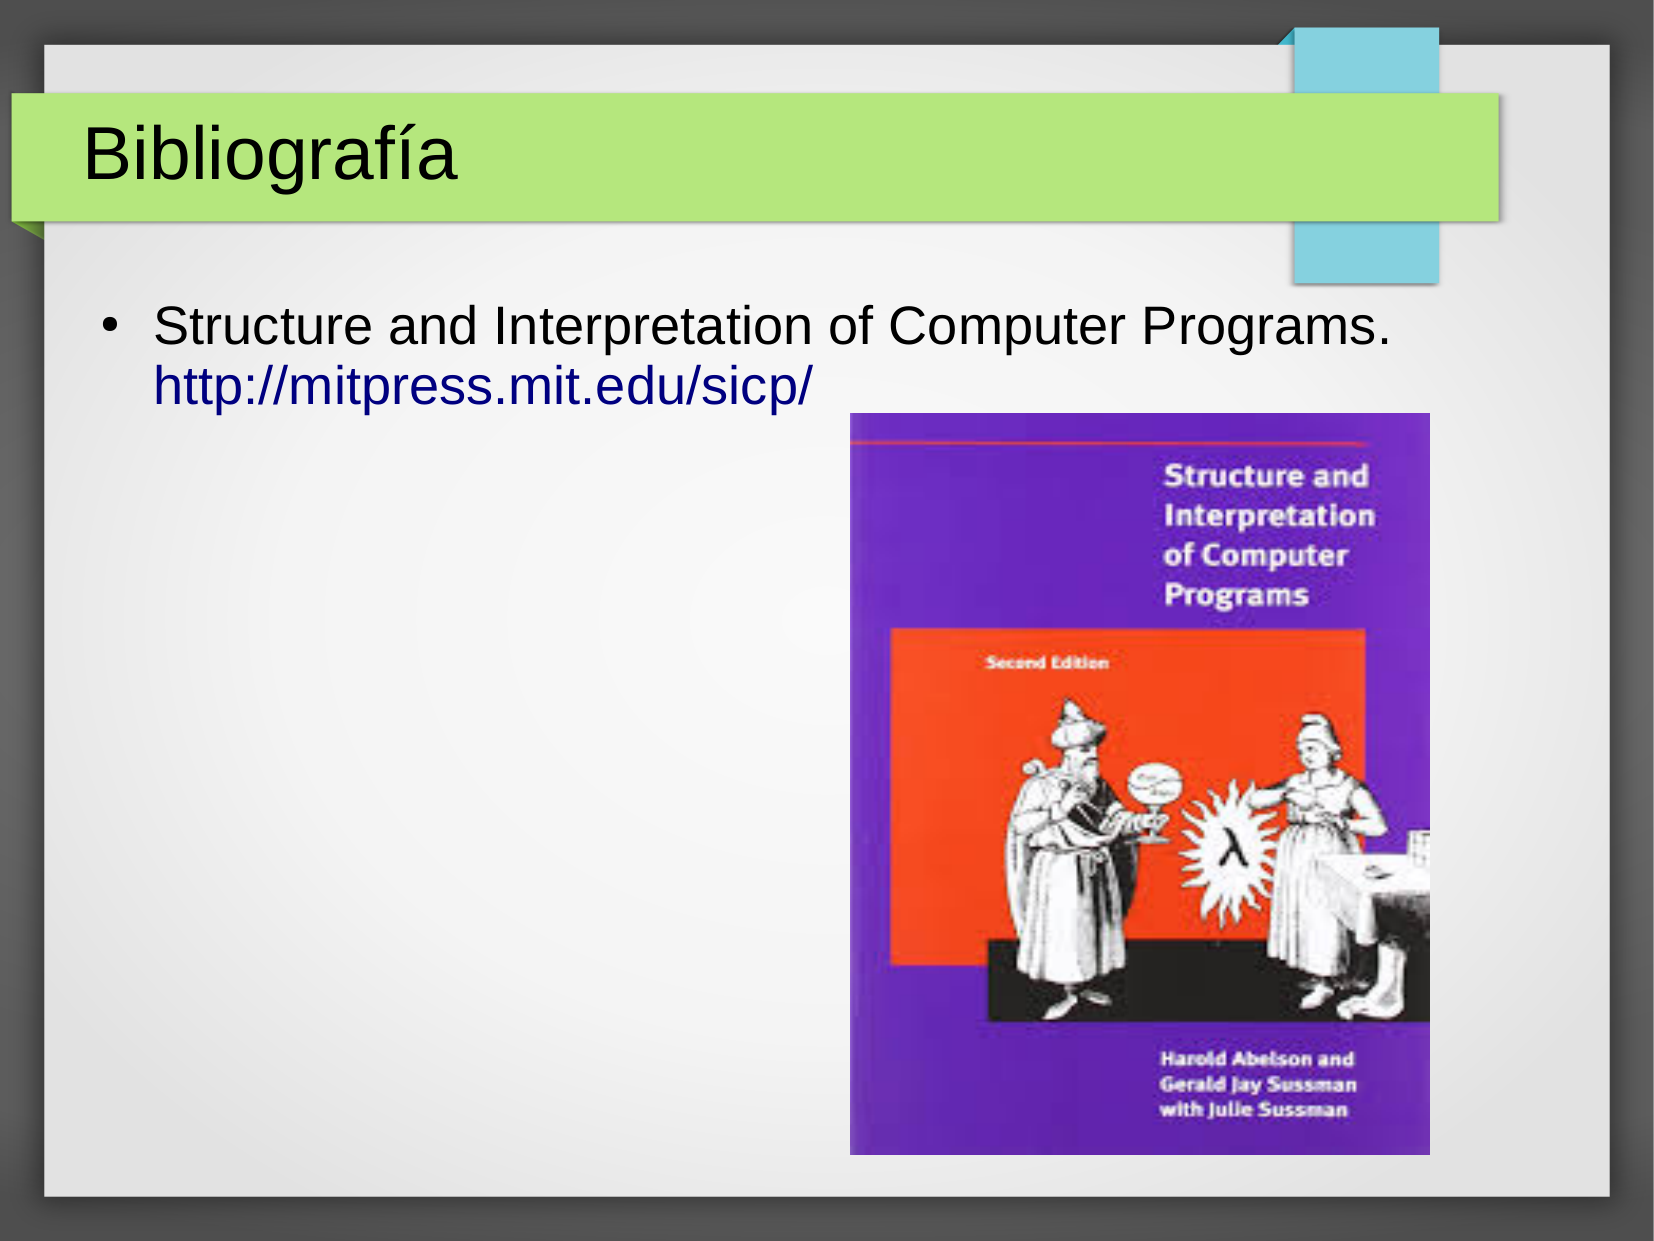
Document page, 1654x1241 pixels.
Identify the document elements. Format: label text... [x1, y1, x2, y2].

picture [0, 0, 1654, 1241]
title Bibliografía [82, 94, 1264, 213]
list Structure and Interpretation of Computer Programs. http://mitpress.mit.edu/sicp/ [82, 295, 1571, 1015]
